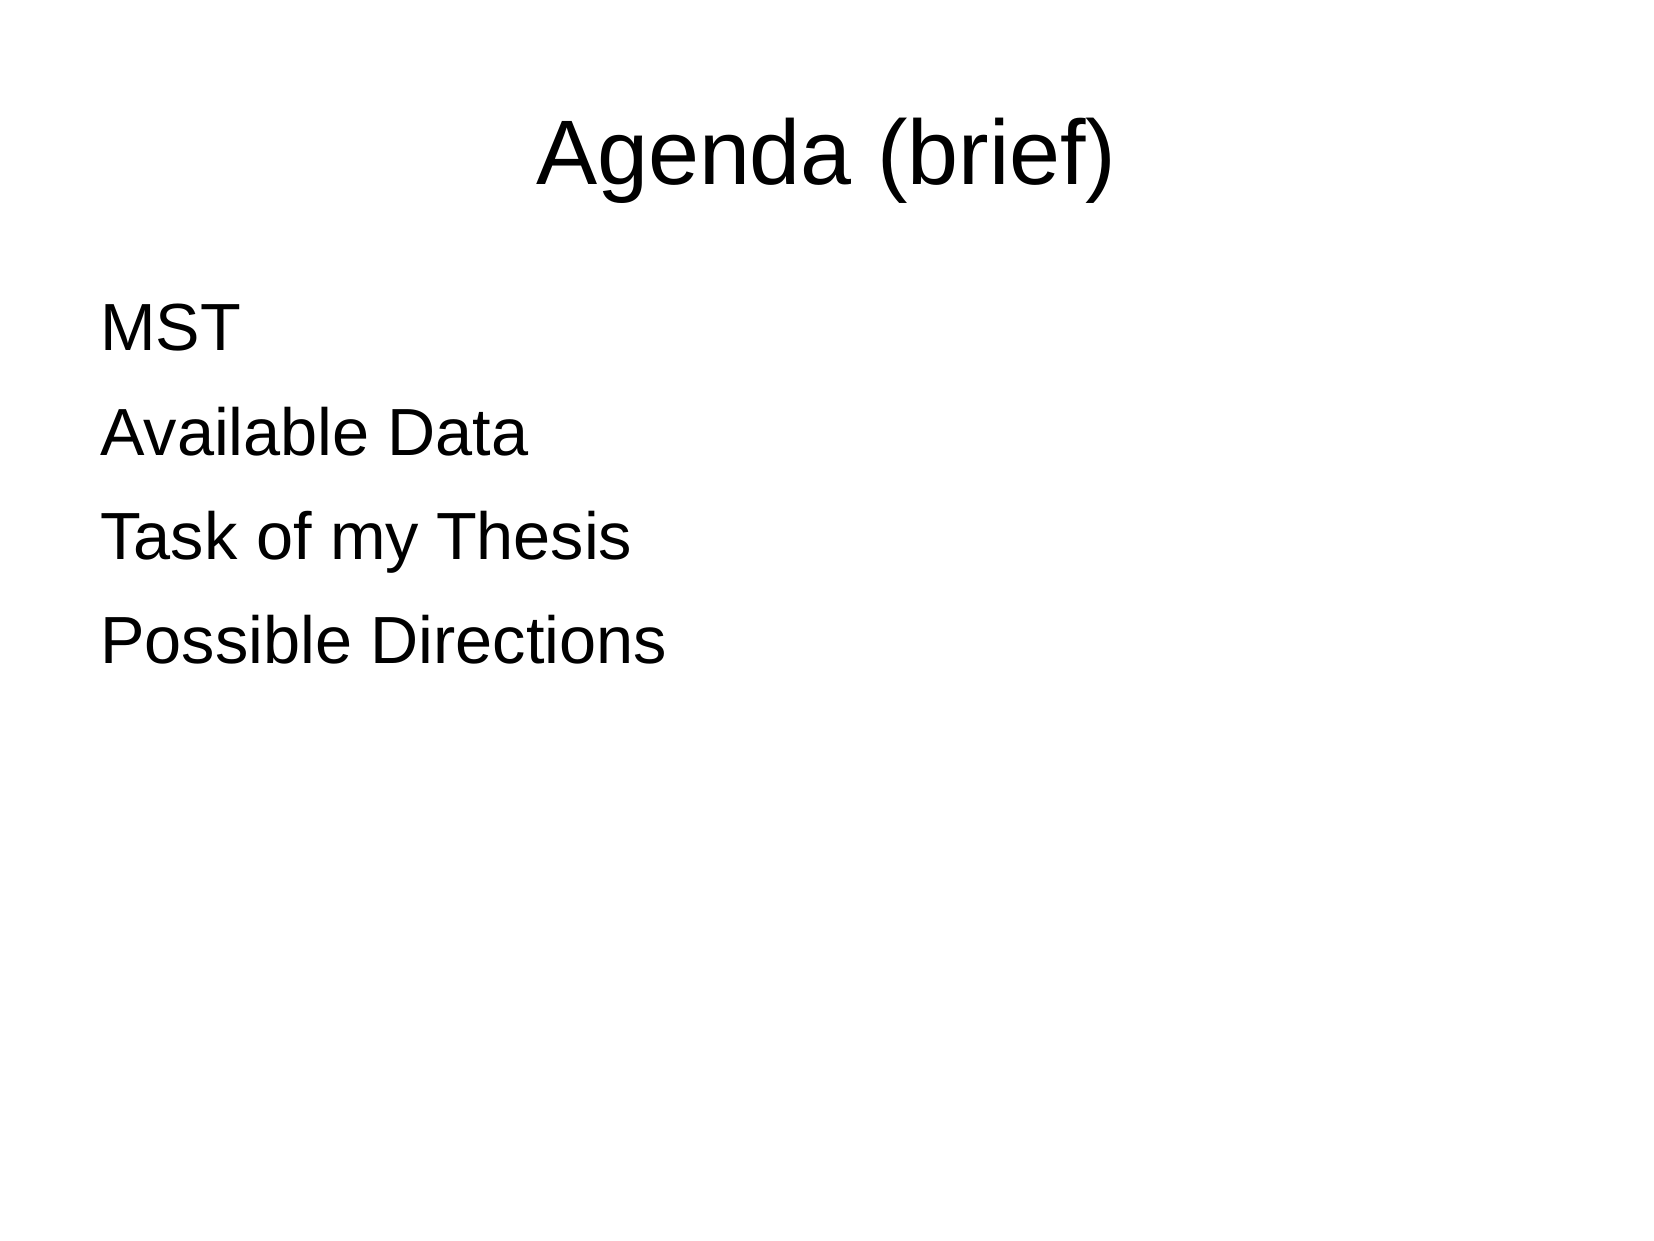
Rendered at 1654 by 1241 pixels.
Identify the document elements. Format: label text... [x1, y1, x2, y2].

list MST Available Data Task of my Thesis Possible Directions [82, 290, 1571, 1094]
title Agenda (brief) [82, 49, 1571, 257]
